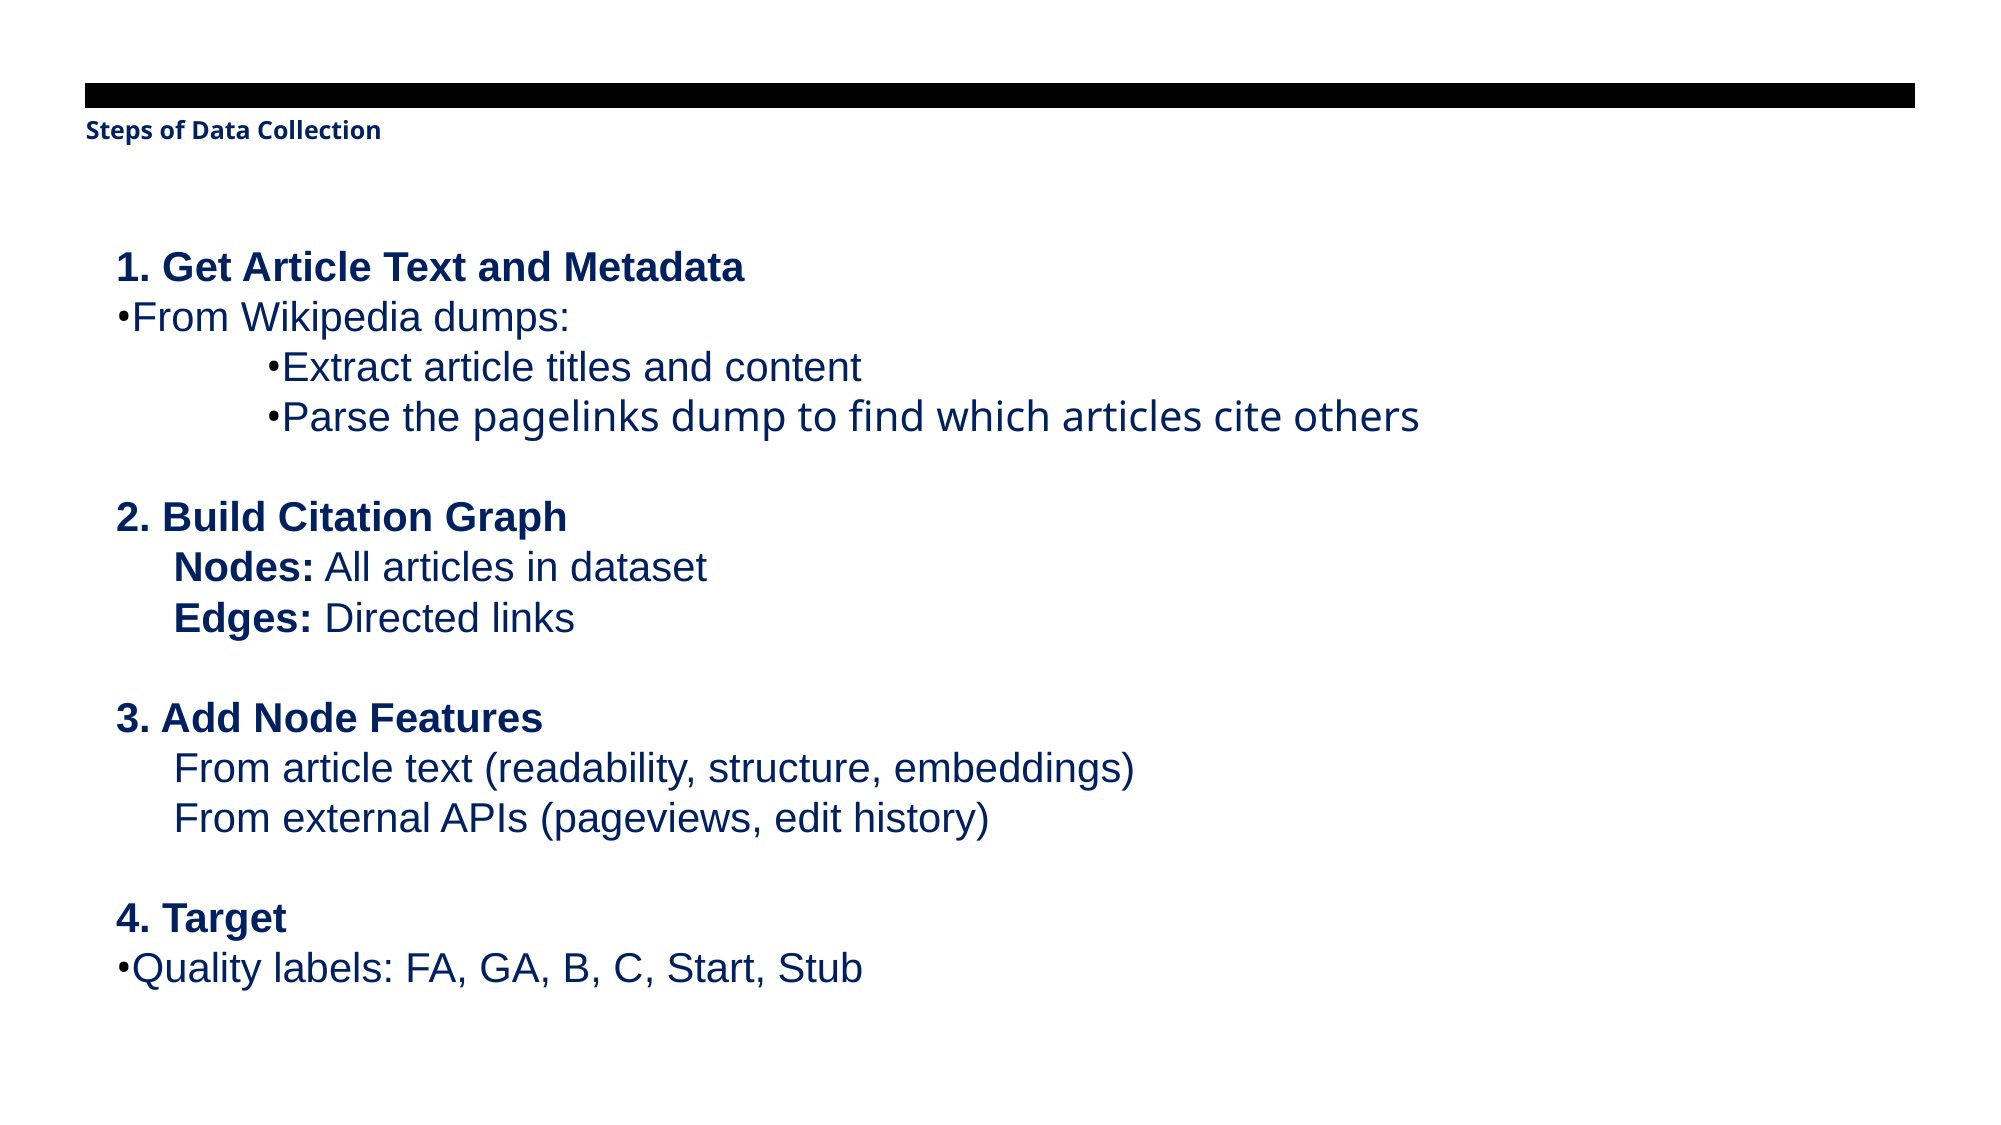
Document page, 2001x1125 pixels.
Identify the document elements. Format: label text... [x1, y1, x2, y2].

list 1. Get Article Text and Metadata From Wikipedia dumps: Extract article titles and content Parse the pagelinks dump to find which articles cite others 2. Build Citation Graph Nodes: All articles in dataset Edges: Directed links 3. Add Node Features From article text (readability, structure, embeddings) From external APIs (pageviews, edit history) 4. Target Quality labels: FA, GA, B, C, Start, Stub [101, 228, 1838, 1052]
title Steps of Data Collection [70, 107, 1379, 213]
